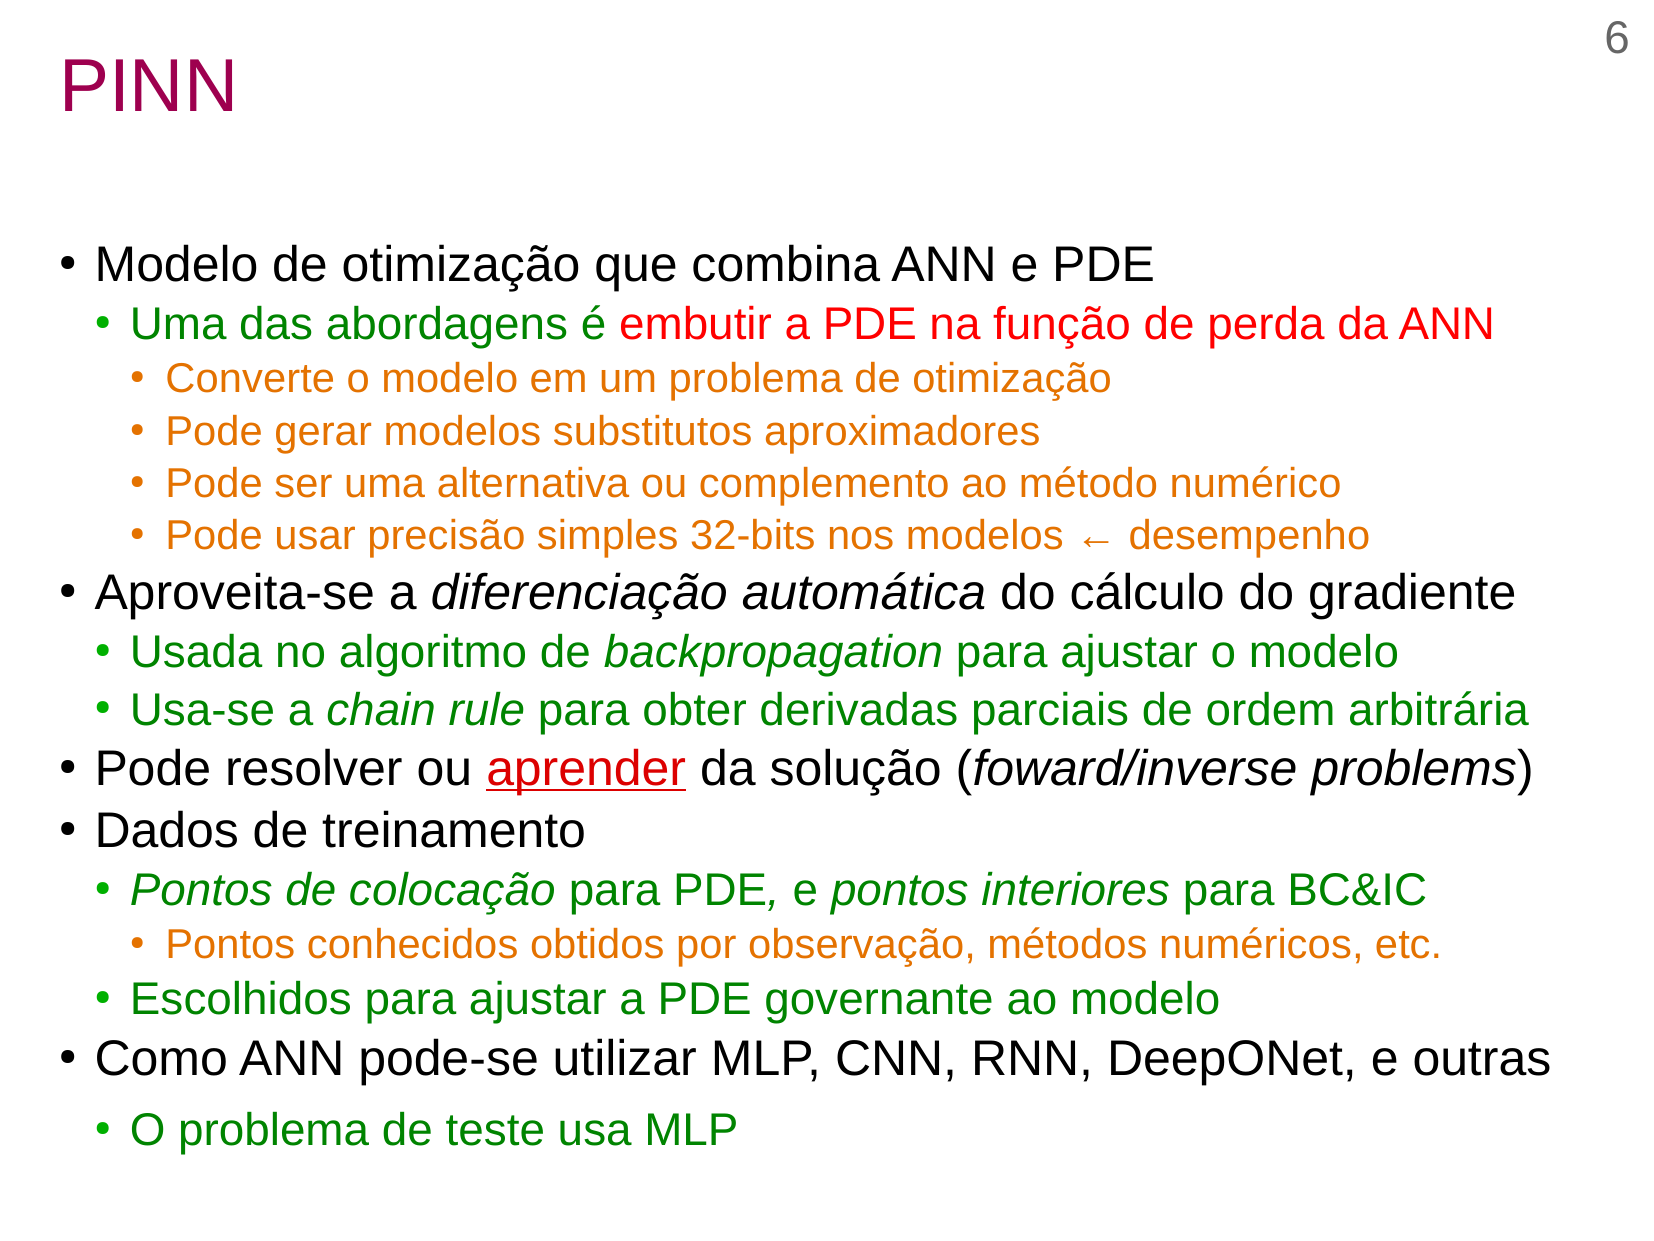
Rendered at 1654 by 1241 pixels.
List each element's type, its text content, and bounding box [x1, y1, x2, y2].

list Modelo de otimização que combina ANN e PDE Uma das abordagens é embutir a PDE na função de perda da ANN Converte o modelo em um problema de otimização Pode gerar modelos substitutos aproximadores Pode ser uma alternativa ou complemento ao método numérico Pode usar precisão simples 32-bits nos modelos ← desempenho Aproveita-se a diferenciação automática do cálculo do gradiente Usada no algoritmo de backpropagation para ajustar o modelo Usa-se a chain rule para obter derivadas parciais de ordem arbitrária Pode resolver ou aprender da solução (foward/inverse problems) Dados de treinamento Pontos de colocação para PDE, e pontos interiores para BC&IC Pontos conhecidos obtidos por observação, métodos numéricos, etc. Escolhidos para ajustar a PDE governante ao modelo Como ANN pode-se utilizar MLP, CNN, RNN, DeepONet, e outras O problema de teste usa MLP [59, 236, 1595, 1211]
title PINN [59, 29, 1595, 148]
